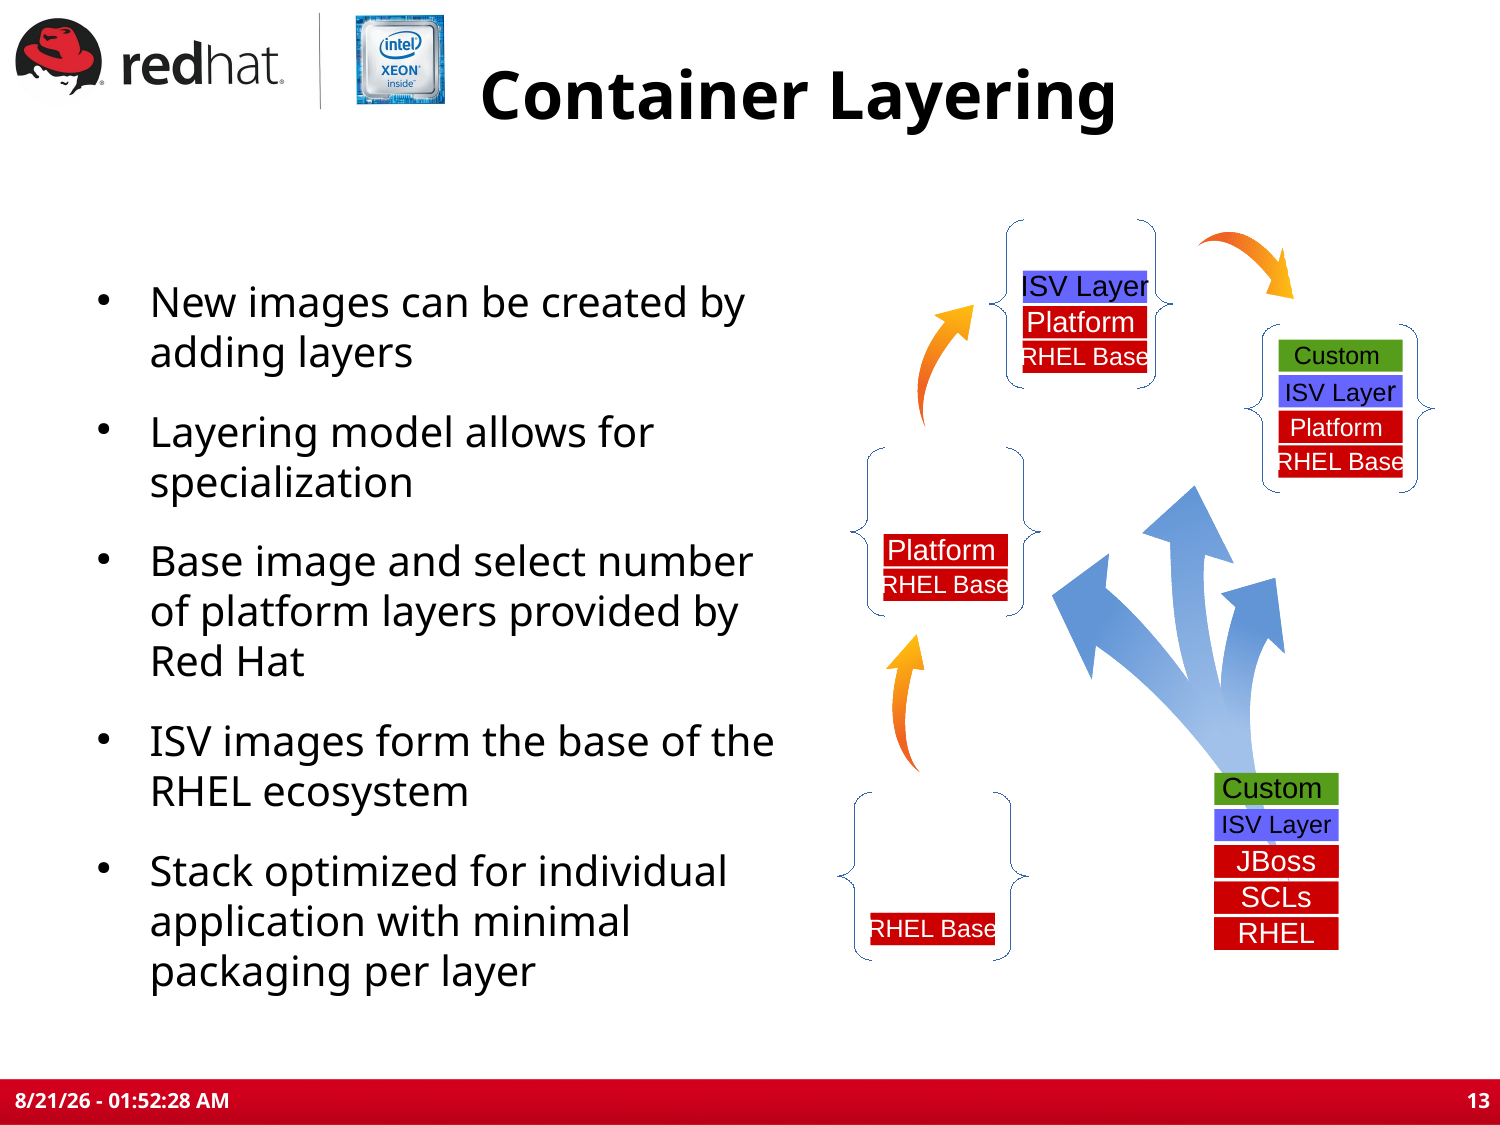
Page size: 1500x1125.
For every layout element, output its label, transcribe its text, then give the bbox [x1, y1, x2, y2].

text_box RHEL Base [1278, 445, 1403, 478]
text_box RHEL [1214, 917, 1339, 950]
picture [0, 1079, 1500, 1125]
text_box ISV Layer [1022, 270, 1148, 303]
picture [16, 13, 445, 111]
text_box Platform [1022, 306, 1148, 339]
text_box RHEL Base [1022, 340, 1148, 373]
text_box JBoss [1214, 845, 1339, 878]
text_box Custom [1214, 772, 1339, 805]
text_box Custom [1278, 339, 1403, 372]
text_box Platform [1278, 410, 1403, 443]
text_box RHEL Base [883, 568, 1008, 601]
picture [1018, 447, 1390, 969]
title Container Layering [465, 45, 1426, 233]
text_box SCLs [1214, 881, 1339, 914]
text_box ISV Layer [1214, 809, 1339, 842]
picture [1196, 233, 1301, 340]
picture [859, 627, 971, 776]
text_box ISV Layer [1278, 375, 1403, 408]
list New images can be created by adding layers Layering model allows for specialization Base image and select number of platform layers provided by Red Hat ISV images form the base of the RHEL ecosystem Stack optimized for individual application with minimal packaging per layer [78, 275, 790, 1034]
picture [896, 295, 999, 429]
text_box RHEL Base [870, 912, 995, 946]
text_box Platform [883, 534, 1008, 567]
